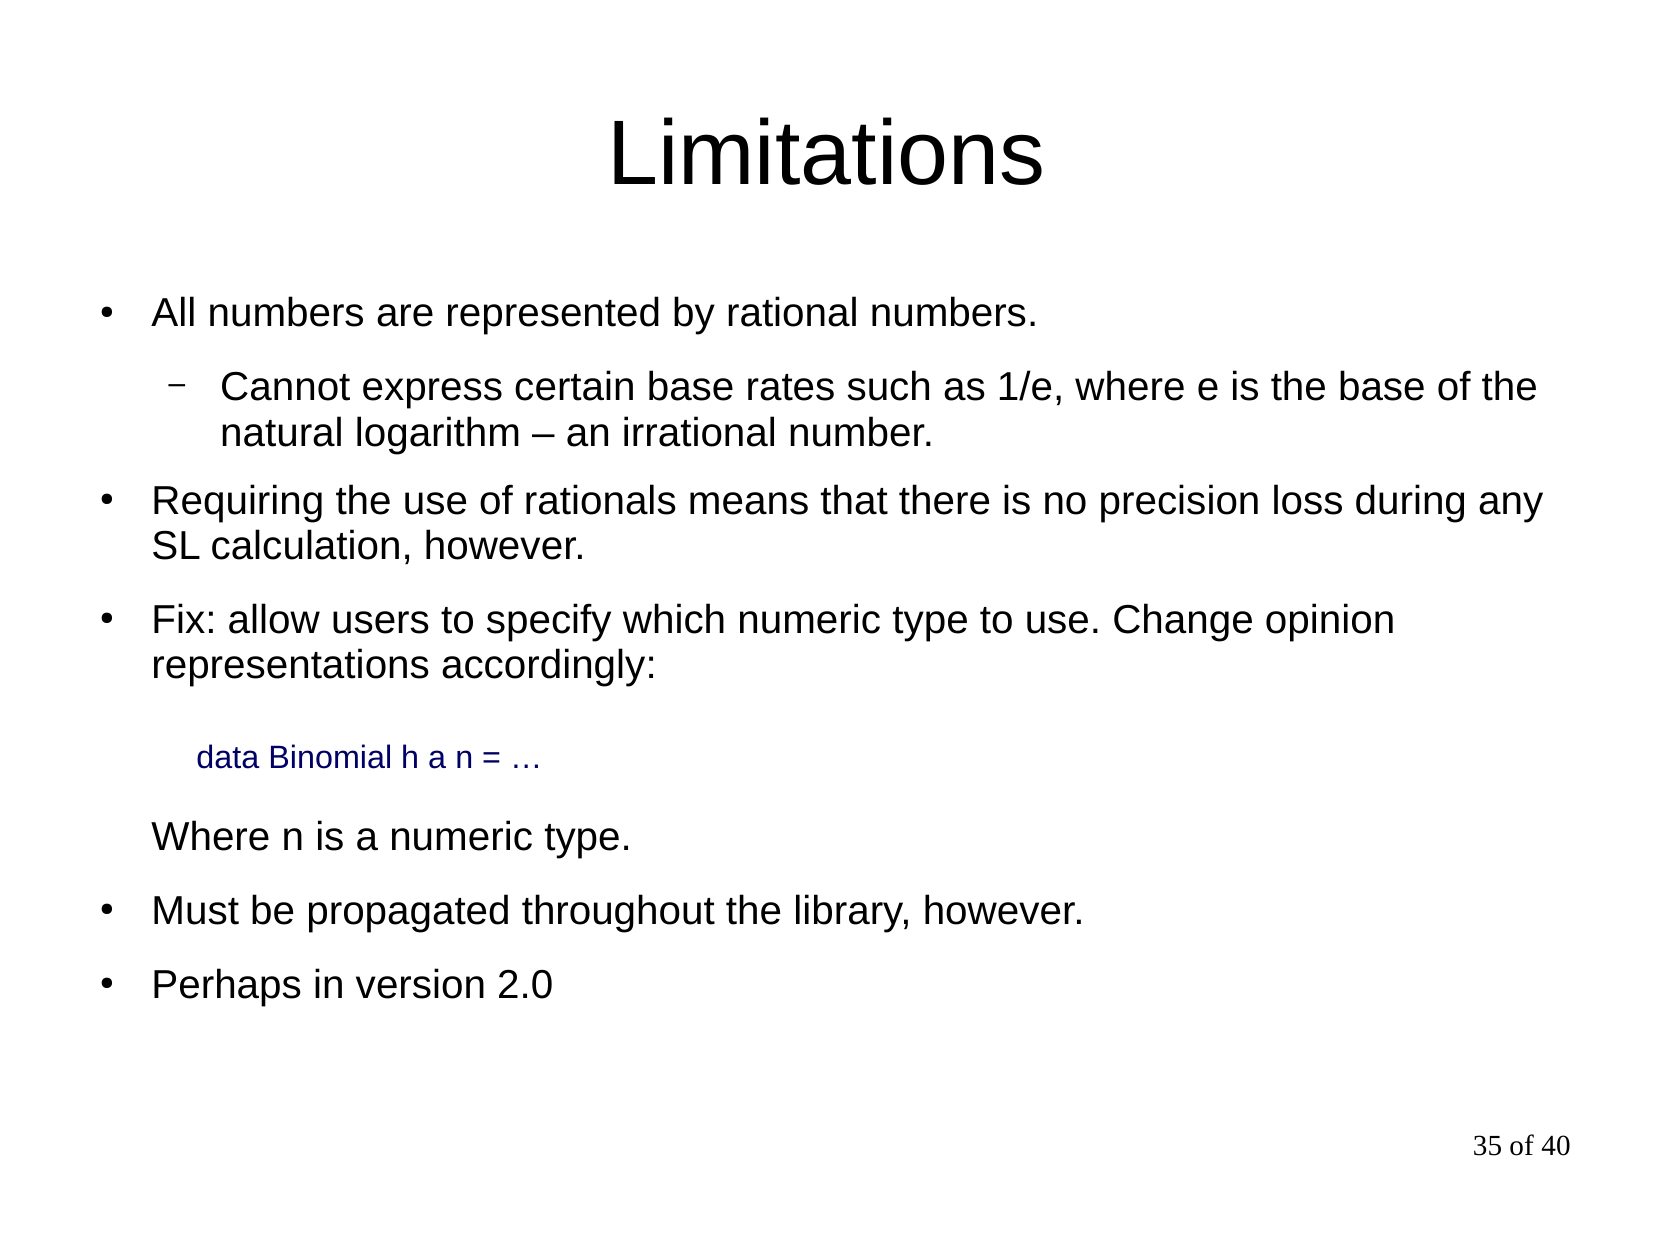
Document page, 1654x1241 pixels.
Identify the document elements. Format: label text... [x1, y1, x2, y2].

list All numbers are represented by rational numbers. Cannot express certain base rates such as 1/e, where e is the base of the natural logarithm – an irrational number. Requiring the use of rationals means that there is no precision loss during any SL calculation, however. Fix: allow users to specify which numeric type to use. Change opinion representations accordingly: data Binomial h a n = … Where n is a numeric type. Must be propagated throughout the library, however. Perhaps in version 2.0 [82, 290, 1571, 1010]
title Limitations [82, 49, 1571, 257]
